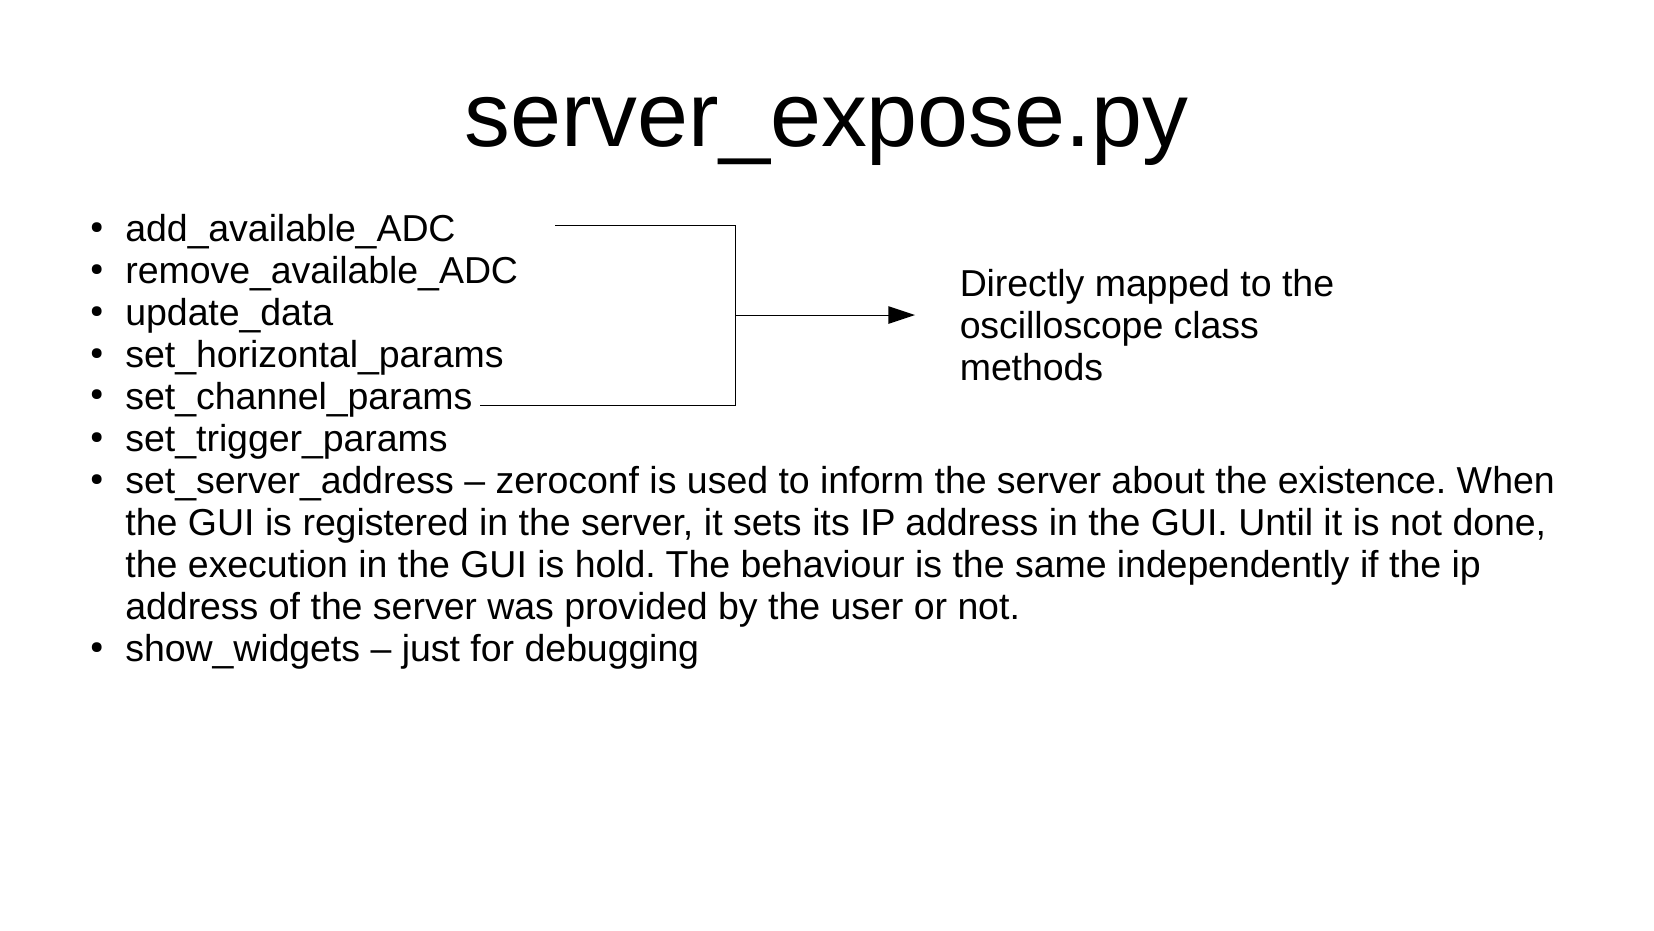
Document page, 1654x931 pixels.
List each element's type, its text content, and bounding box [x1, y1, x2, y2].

subtitle add_available_ADC remove_available_ADC update_data set_horizontal_params set_channel_params set_trigger_params set_server_address – zeroconf is used to inform the server about the existence. When the GUI is registered in the server, it sets its IP address in the GUI. Until it is not done, the execution in the GUI is hold. The behaviour is the same independently if the ip address of the server was provided by the user or not. show_widgets – just for debugging [90, 207, 1579, 747]
title server_expose.py [82, 37, 1571, 193]
text_box Directly mapped to the oscilloscope class methods [945, 255, 1411, 396]
